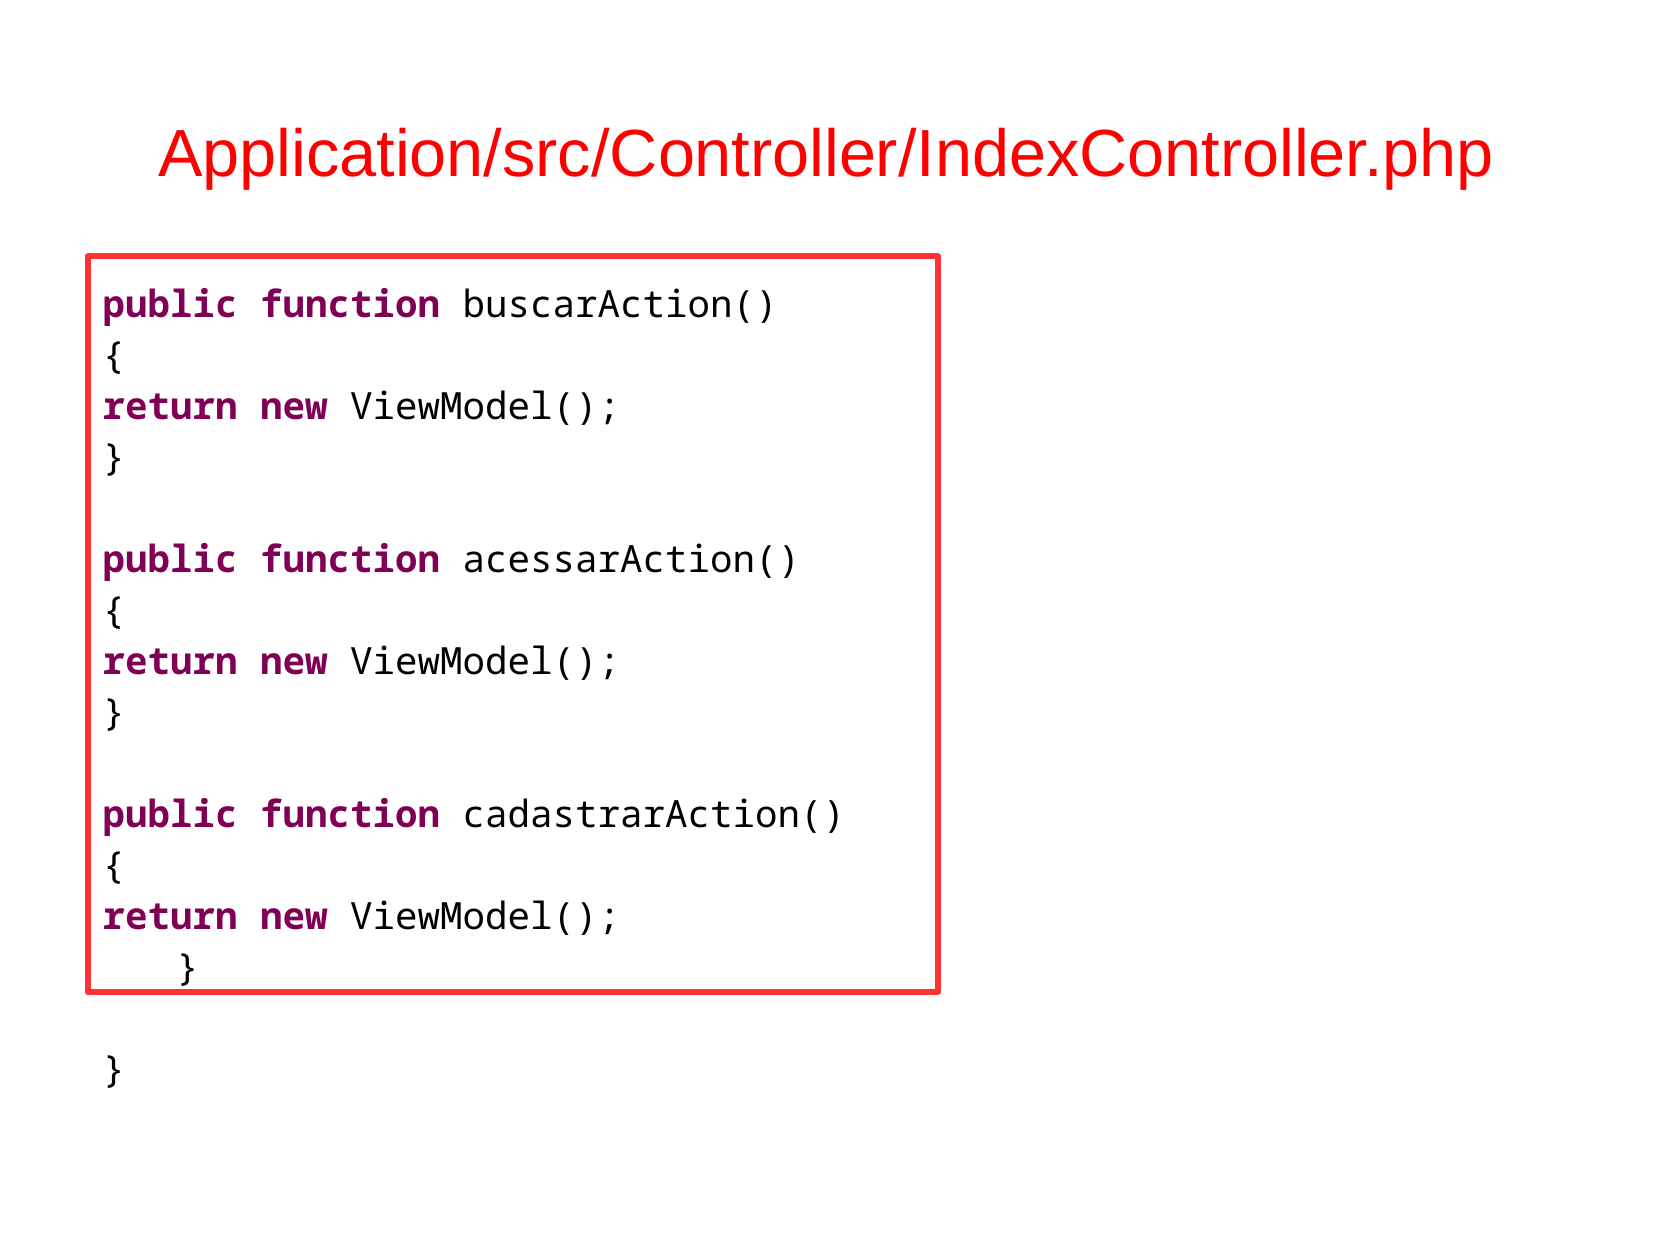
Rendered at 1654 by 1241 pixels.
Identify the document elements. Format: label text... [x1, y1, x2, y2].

text_box public function buscarAction() { return new ViewModel(); } public function acessarAction() { return new ViewModel(); } public function cadastrarAction() { return new ViewModel(); } } [87, 270, 1571, 1205]
text_box public function buscarAction() { return new ViewModel(); } public function acessarAction() { return new ViewModel(); } public function cadastrarAction() { return new ViewModel(); } } [91, 270, 935, 989]
title Application/src/Controller/IndexController.php [82, 49, 1571, 257]
